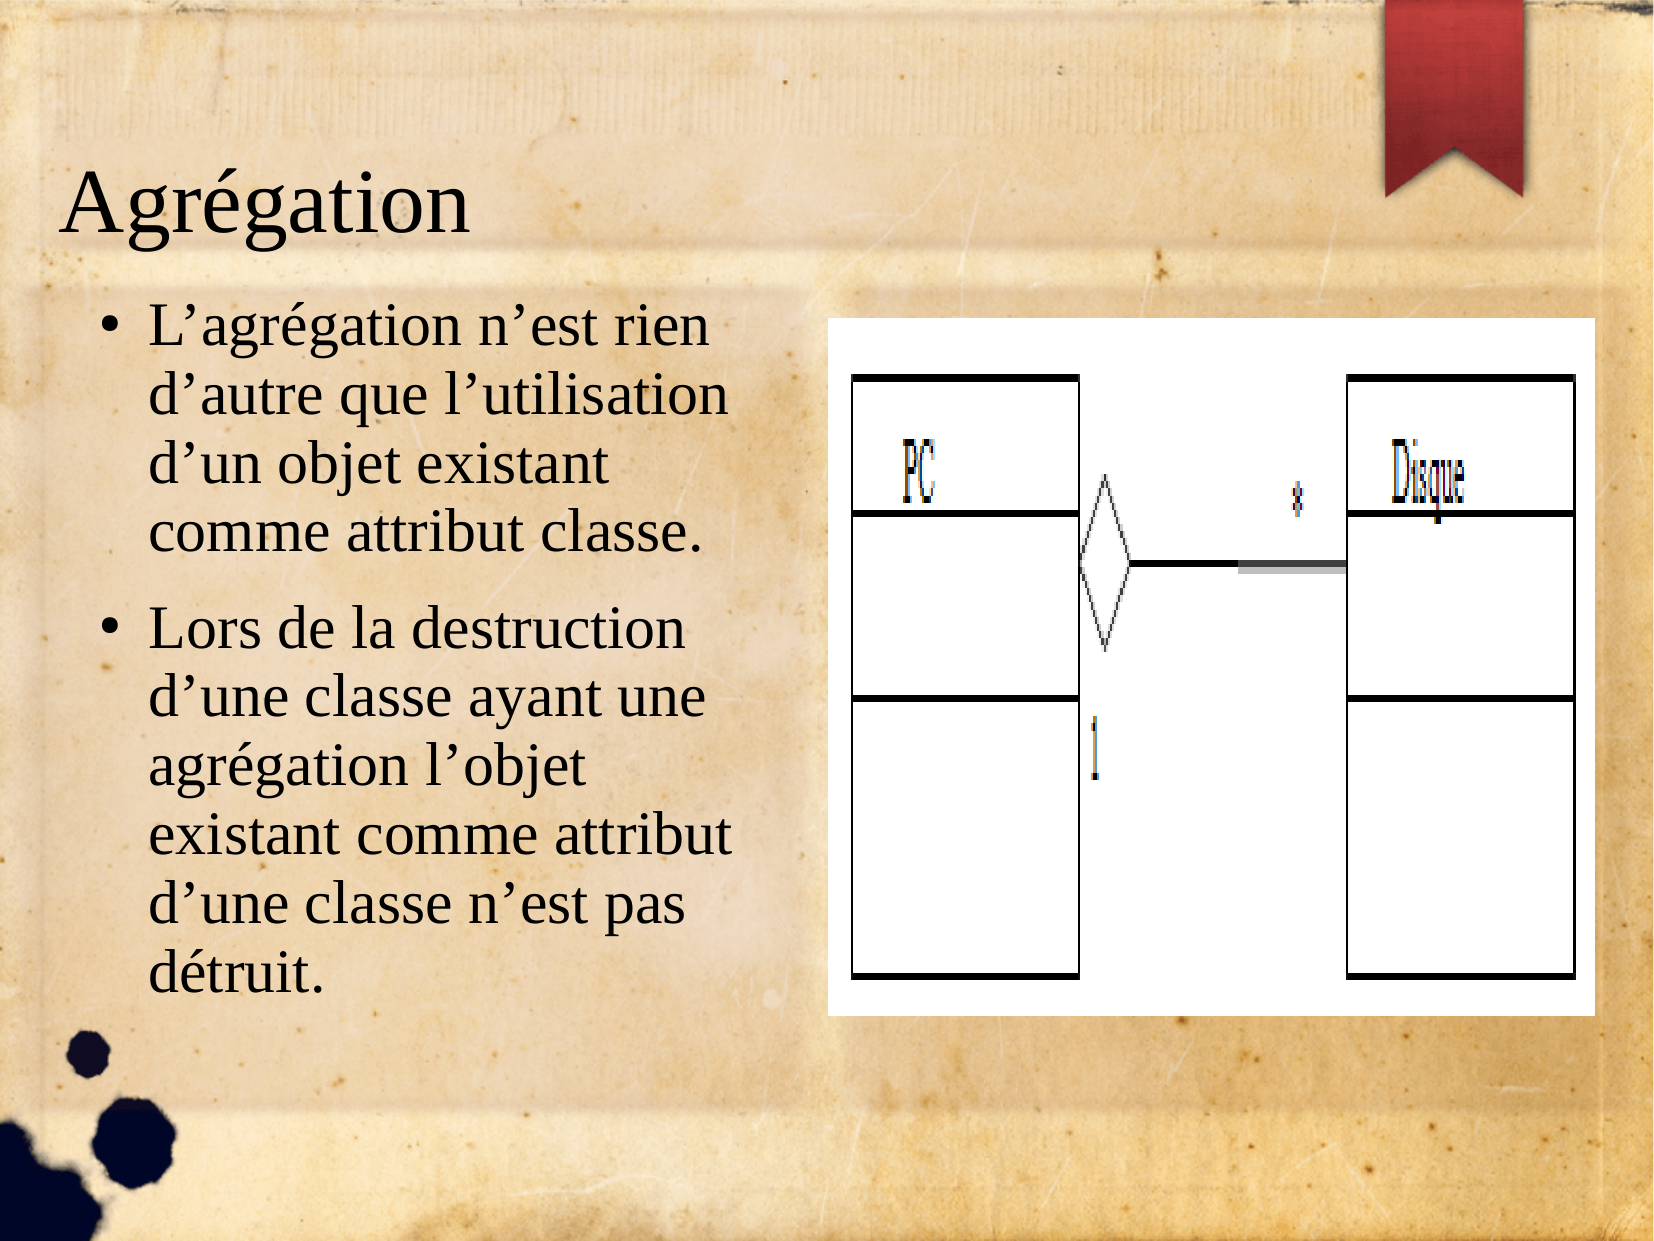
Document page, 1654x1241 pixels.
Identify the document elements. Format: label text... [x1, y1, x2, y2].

list L’agrégation n’est rien d’autre que l’utilisation d’un objet existant comme attribut classe. Lors de la destruction d’une classe ayant une agrégation l’objet existant comme attribut d’une classe n’est pas détruit. [82, 290, 793, 1010]
title Agrégation [59, 108, 1323, 296]
picture [0, 0, 1654, 1241]
